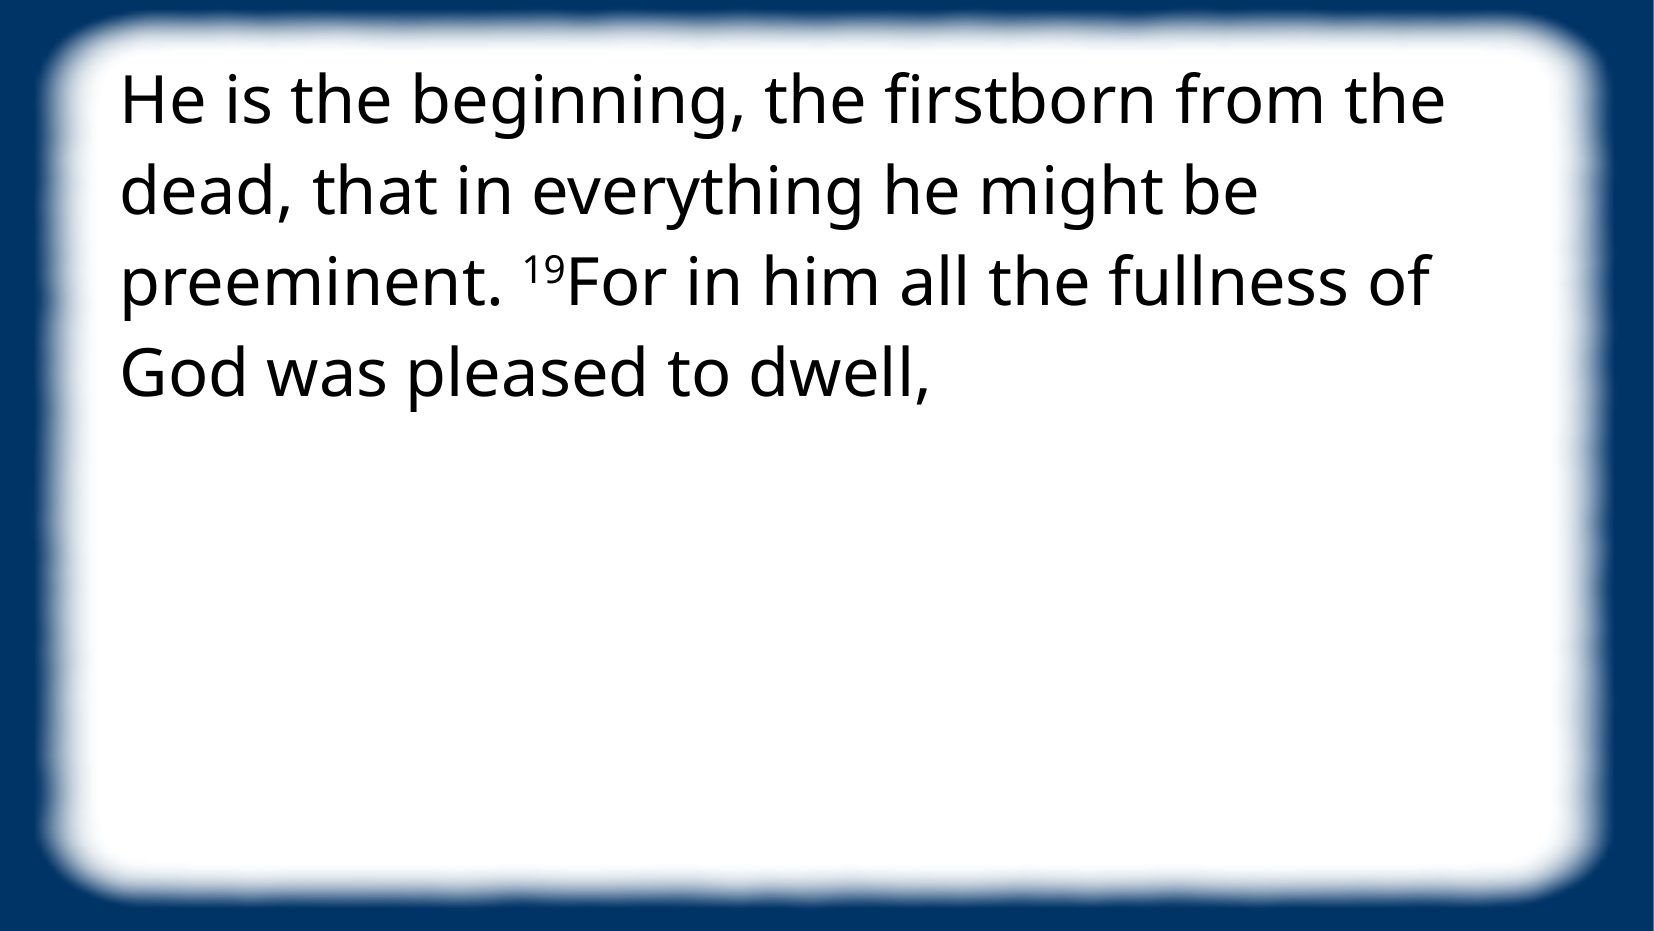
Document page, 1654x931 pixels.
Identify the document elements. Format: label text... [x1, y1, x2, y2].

picture [0, 0, 1654, 931]
text_box He is the beginning, the firstborn from the dead, that in everything he might be preeminent. 19For in him all the fullness of God was pleased to dwell, [105, 45, 1546, 504]
